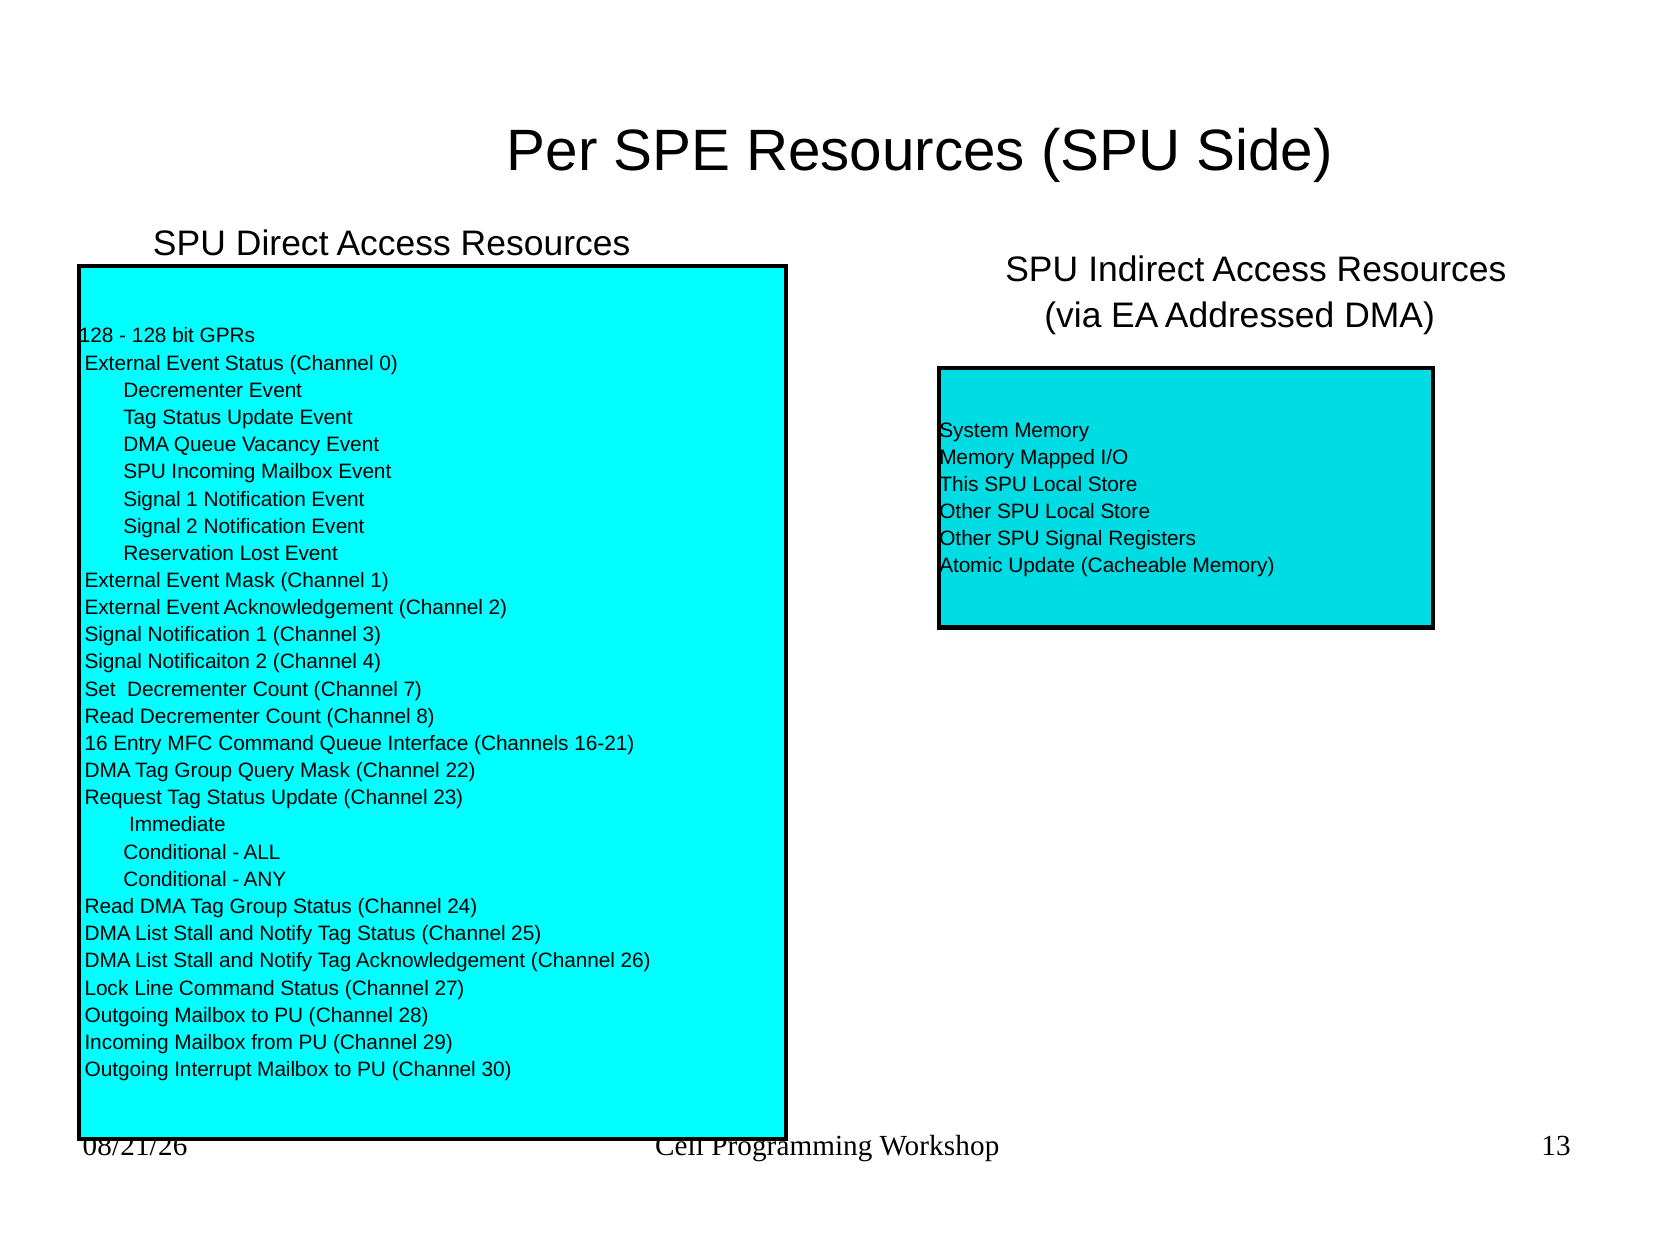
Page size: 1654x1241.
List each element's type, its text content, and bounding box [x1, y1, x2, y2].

text_box SPU Indirect Access Resources (via EA Addressed DMA) [1005, 248, 1507, 335]
text_box SPU Direct Access Resources [153, 222, 631, 263]
text_box System Memory Memory Mapped I/O This SPU Local Store Other SPU Local Store Other SPU Signal Registers Atomic Update (Cacheable Memory) [939, 368, 1434, 628]
text_box Per SPE Resources (SPU Side) [506, 117, 1334, 183]
text_box 128 - 128 bit GPRs External Event Status (Channel 0) Decrementer Event Tag Status Update Event DMA Queue Vacancy Event SPU Incoming Mailbox Event Signal 1 Notification Event Signal 2 Notification Event Reservation Lost Event External Event Mask (Channel 1) External Event Acknowledgement (Channel 2) Signal Notification 1 (Channel 3) Signal Notificaiton 2 (Channel 4) Set Decrementer Count (Channel 7) Read Decrementer Count (Channel 8) 16 Entry MFC Command Queue Interface (Channels 16-21) DMA Tag Group Query Mask (Channel 22) Request Tag Status Update (Channel 23) Immediate Conditional - ALL Conditional - ANY Read DMA Tag Group Status (Channel 24) DMA List Stall and Notify Tag Status (Channel 25) DMA List Stall and Notify Tag Acknowledgement (Channel 26) Lock Line Command Status (Channel 27) Outgoing Mailbox to PU (Channel 28) Incoming Mailbox from PU (Channel 29) Outgoing Interrupt Mailbox to PU (Channel 30) [78, 266, 787, 1140]
